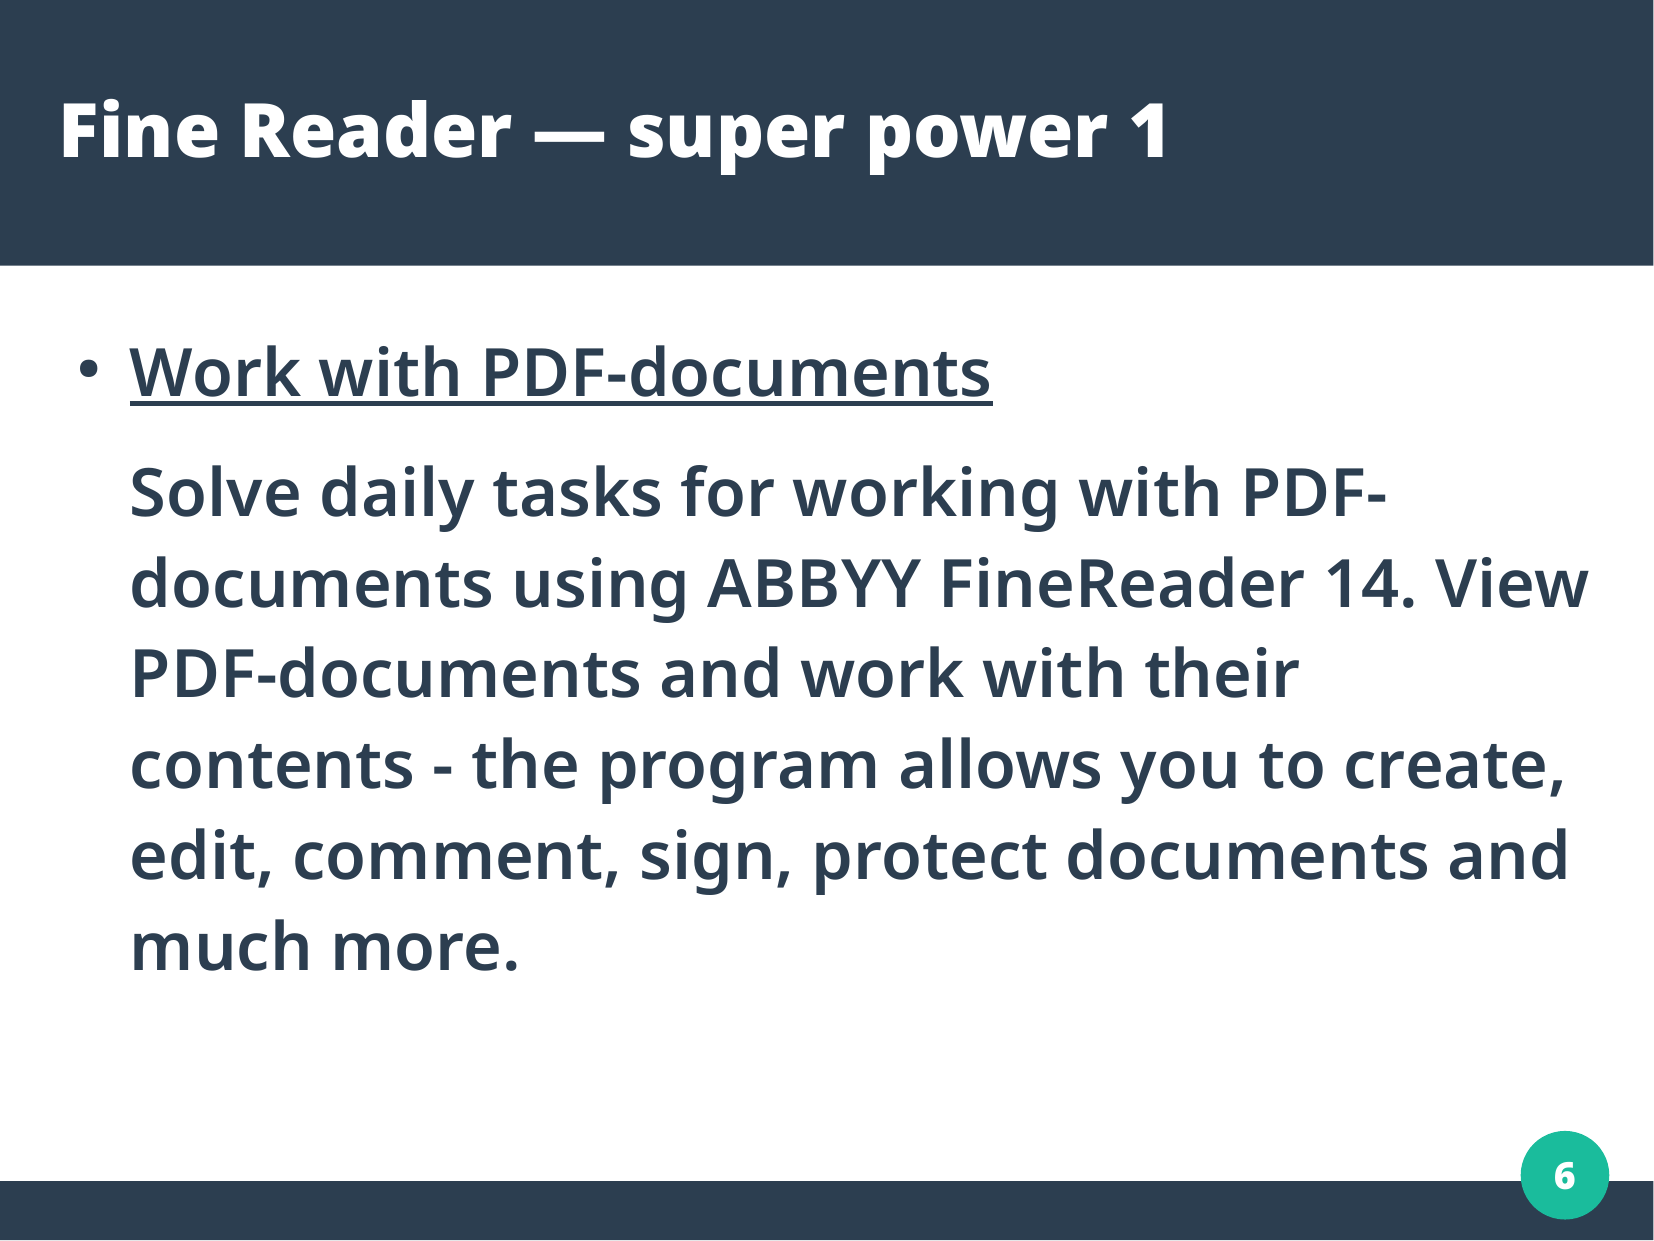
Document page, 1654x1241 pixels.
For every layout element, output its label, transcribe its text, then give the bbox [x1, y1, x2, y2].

title Fine Reader — super power 1 [59, 49, 1595, 207]
list Work with PDF-documents Solve daily tasks for working with PDF-documents using ABBYY FineReader 14. View PDF-documents and work with their contents - the program allows you to create, edit, comment, sign, protect documents and much more. [59, 324, 1595, 1152]
